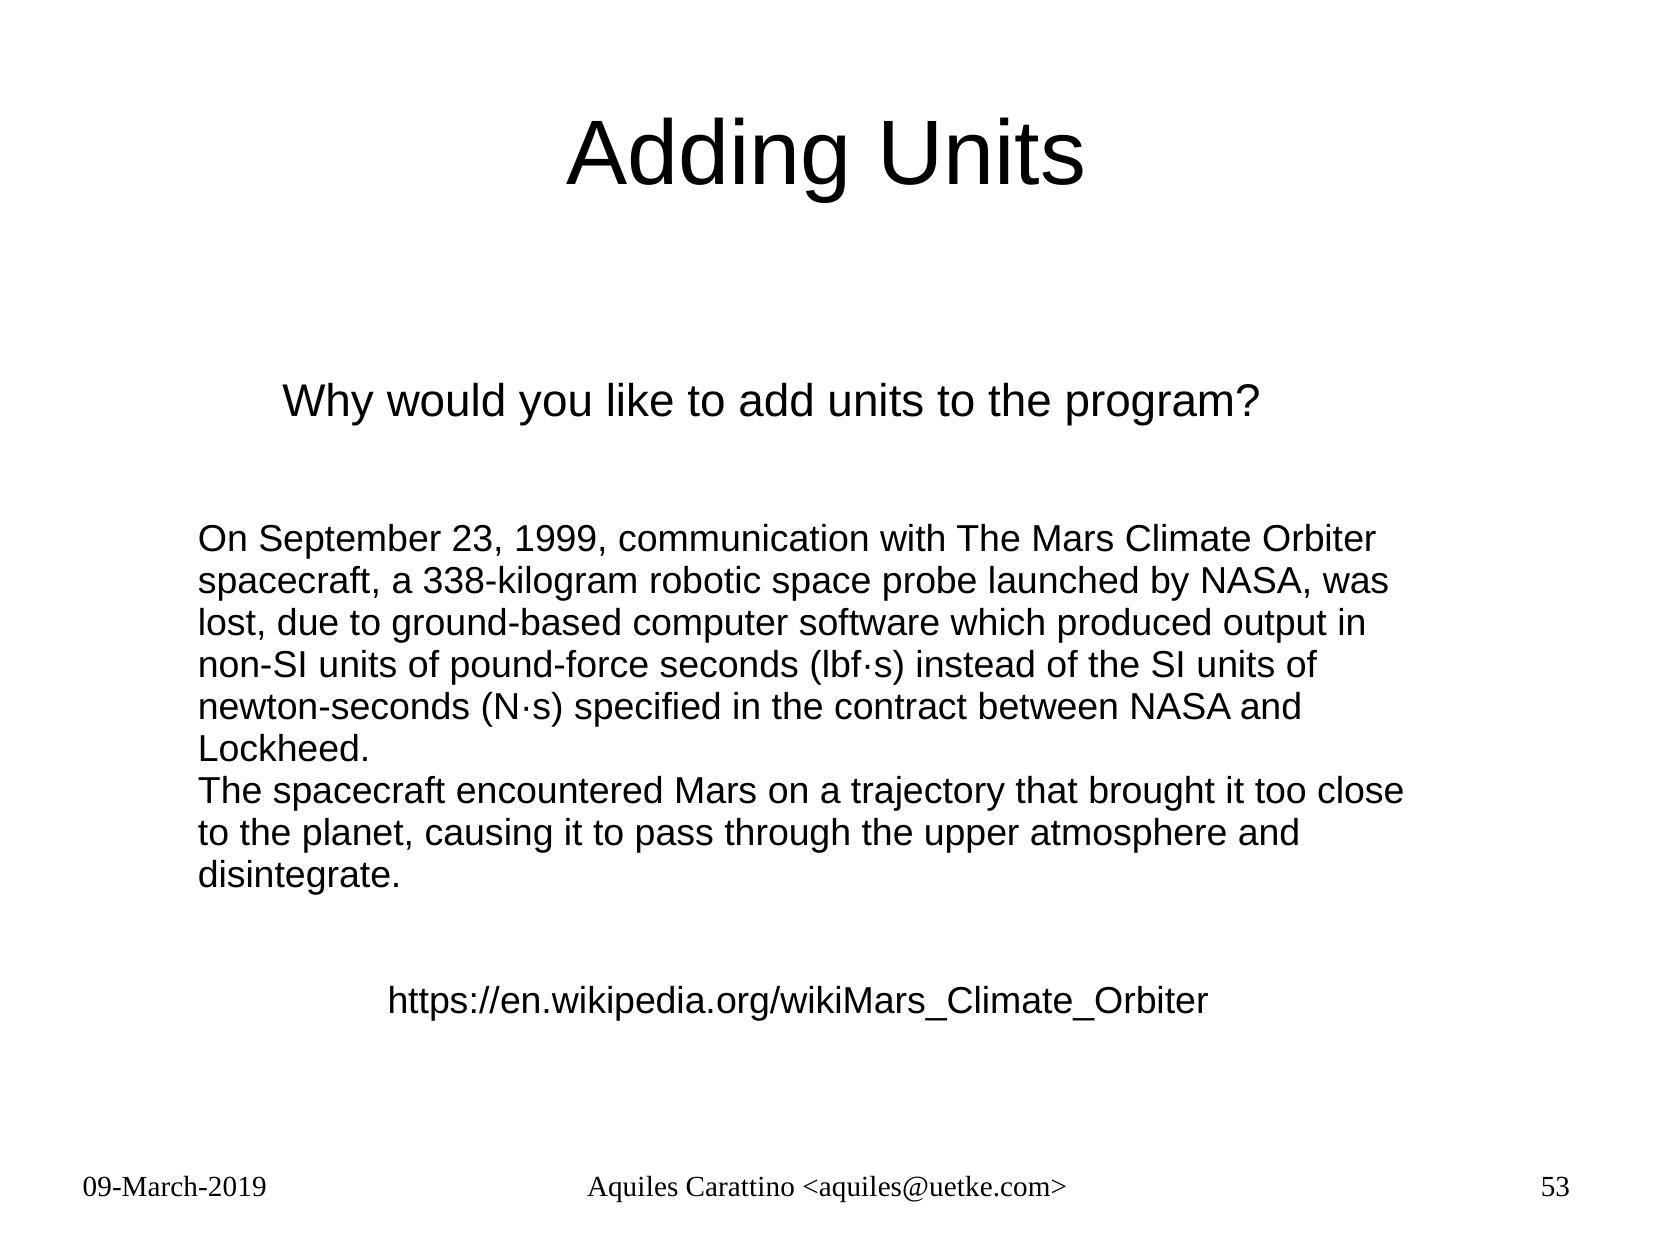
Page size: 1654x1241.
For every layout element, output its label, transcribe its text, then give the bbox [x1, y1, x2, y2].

title Adding Units [82, 49, 1571, 257]
text_box On September 23, 1999, communication with The Mars Climate Orbiter spacecraft, a 338-kilogram robotic space probe launched by NASA, was lost, due to ground-based computer software which produced output in non-SI units of pound-force seconds (lbf·s) instead of the SI units of newton-seconds (N·s) specified in the contract between NASA and Lockheed. The spacecraft encountered Mars on a trajectory that brought it too close to the planet, causing it to pass through the upper atmosphere and disintegrate. [183, 509, 1424, 903]
text_box https://en.wikipedia.org/wikiMars_Climate_Orbiter [372, 971, 1235, 1029]
text_box Why would you like to add units to the program? [267, 367, 1277, 434]
